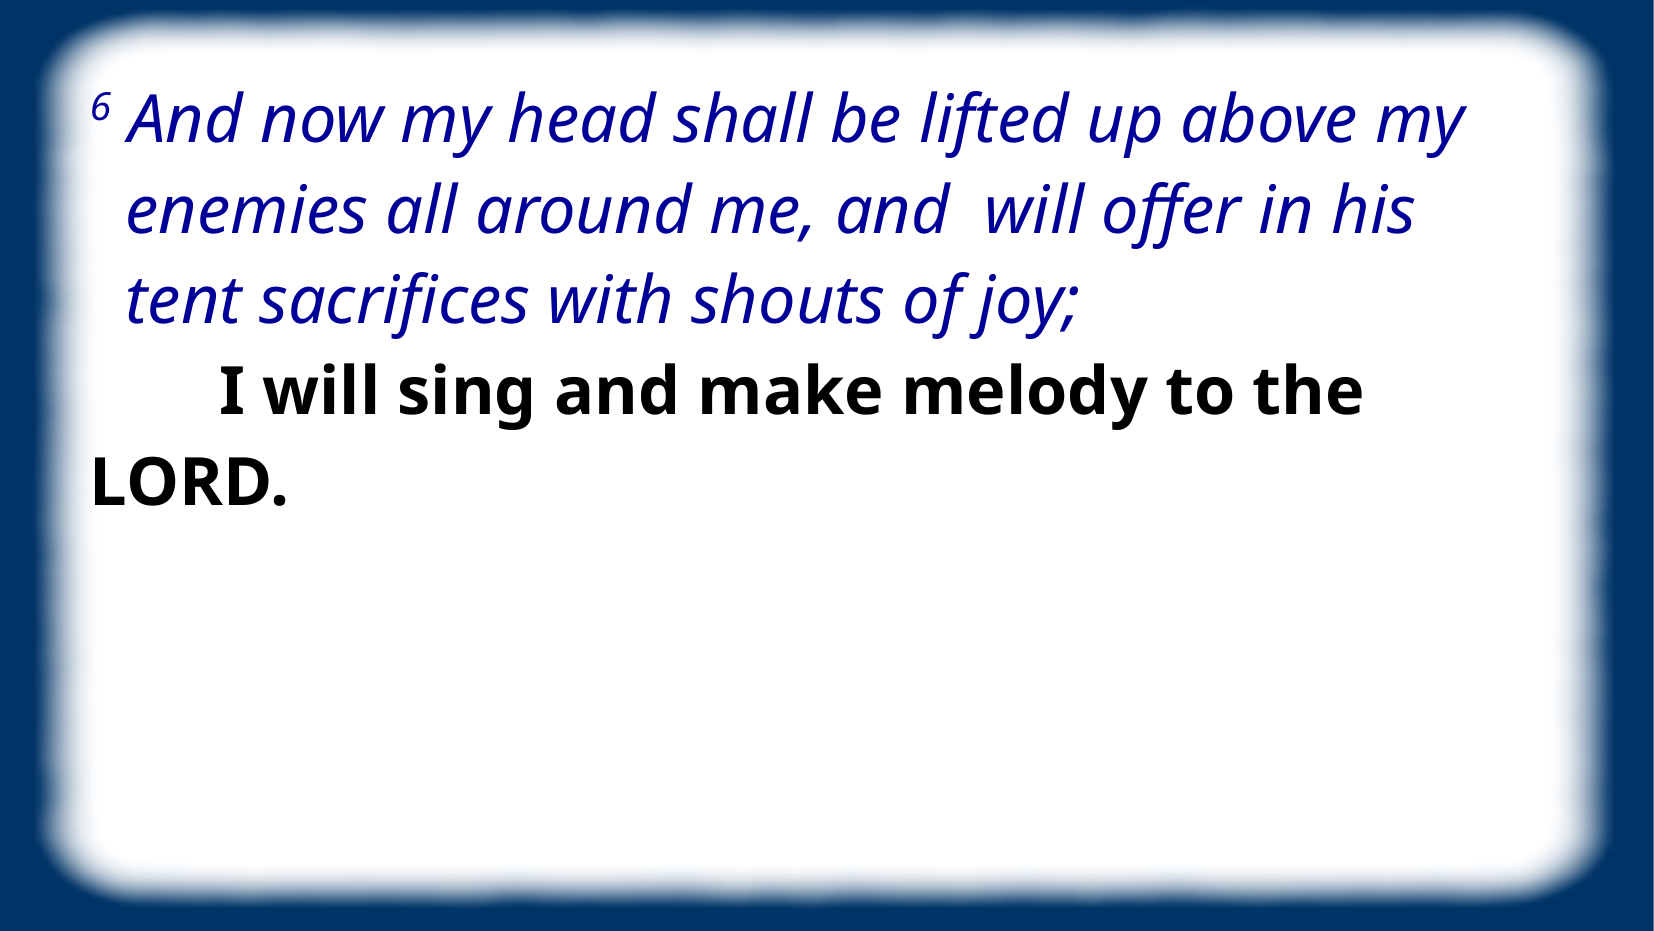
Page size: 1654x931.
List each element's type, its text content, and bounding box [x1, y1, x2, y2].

text_box 6 And now my head shall be lifted up above my enemies all around me, and will offer in his tent sacrifices with shouts of joy; I will sing and make melody to the LORD. [75, 63, 1576, 434]
picture [0, 0, 1654, 931]
